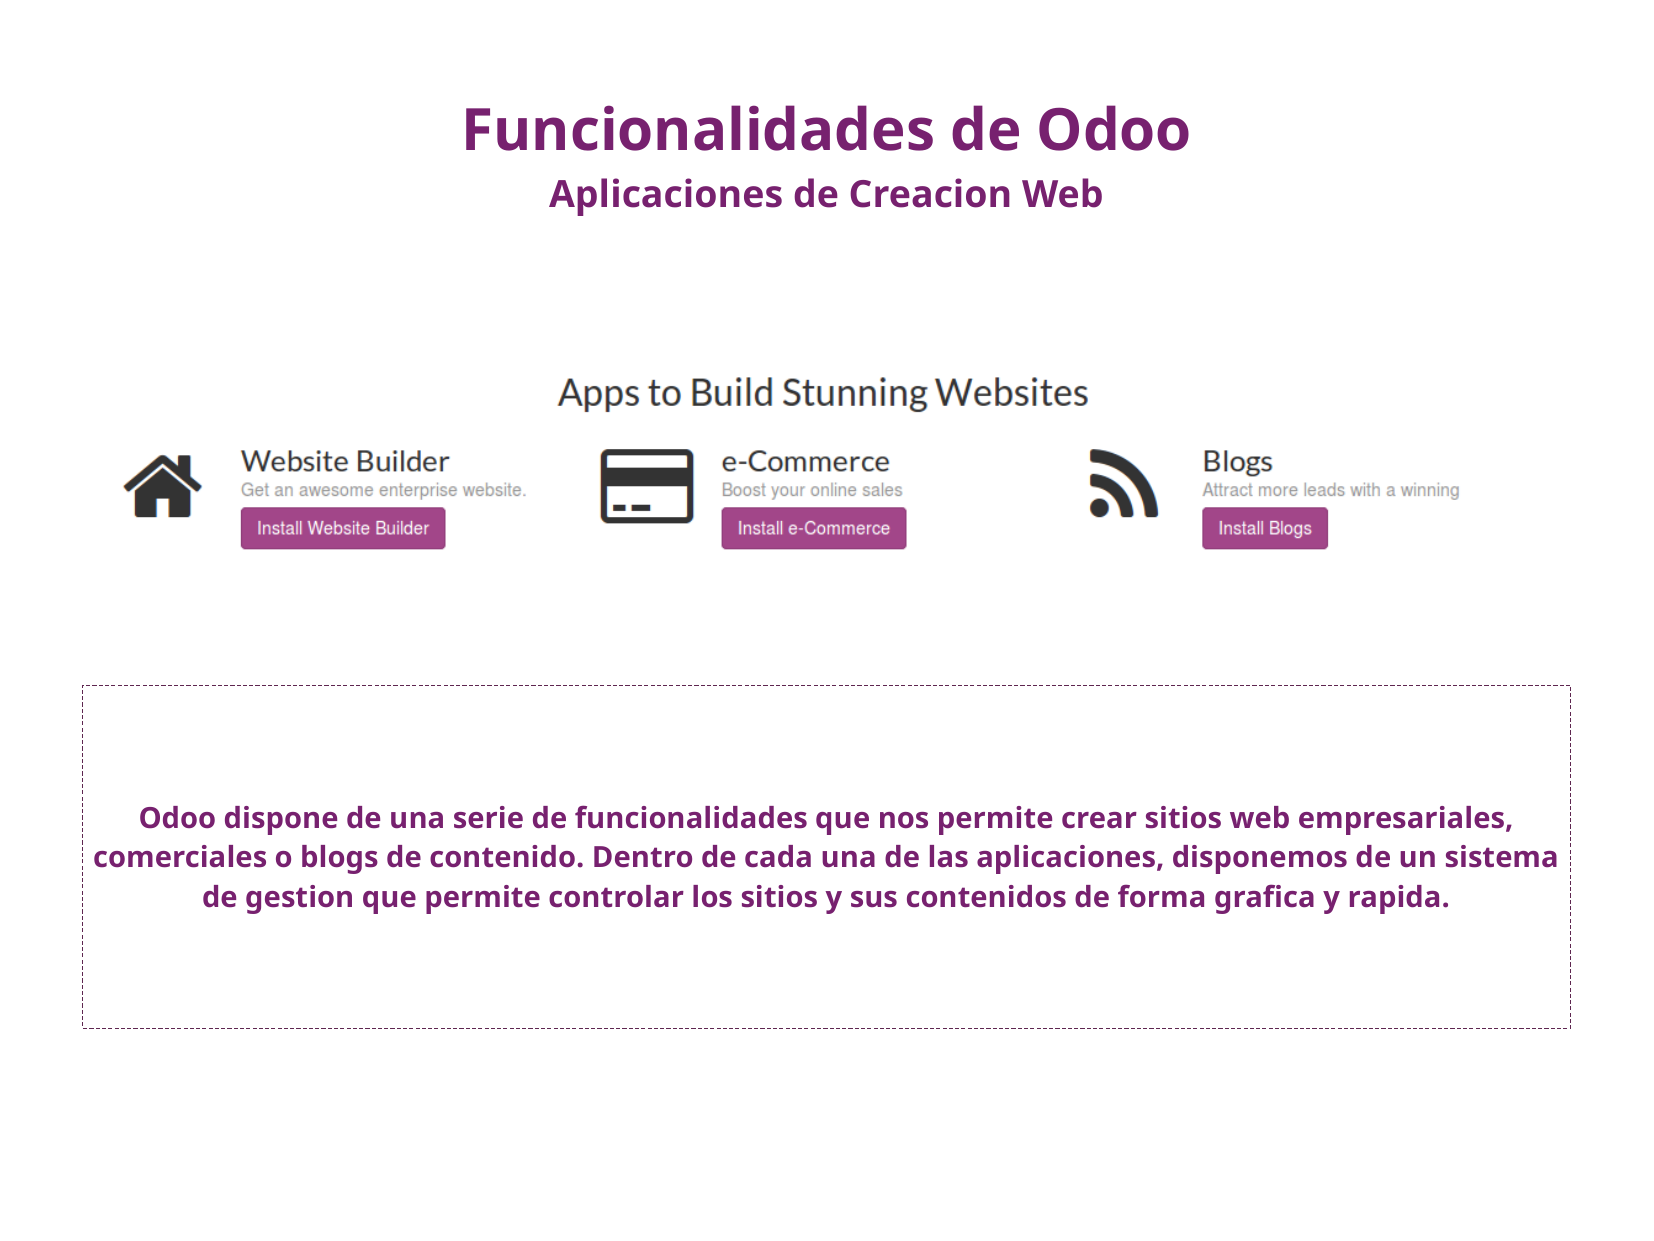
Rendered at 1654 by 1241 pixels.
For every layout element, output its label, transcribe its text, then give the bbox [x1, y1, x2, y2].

list Odoo dispone de una serie de funcionalidades que nos permite crear sitios web empresariales, comerciales o blogs de contenido. Dentro de cada una de las aplicaciones, disponemos de un sistema de gestion que permite controlar los sitios y sus contenidos de forma grafica y rapida. [82, 685, 1571, 1029]
picture [82, 354, 1571, 589]
title Funcionalidades de Odoo Aplicaciones de Creacion Web [82, 49, 1571, 257]
